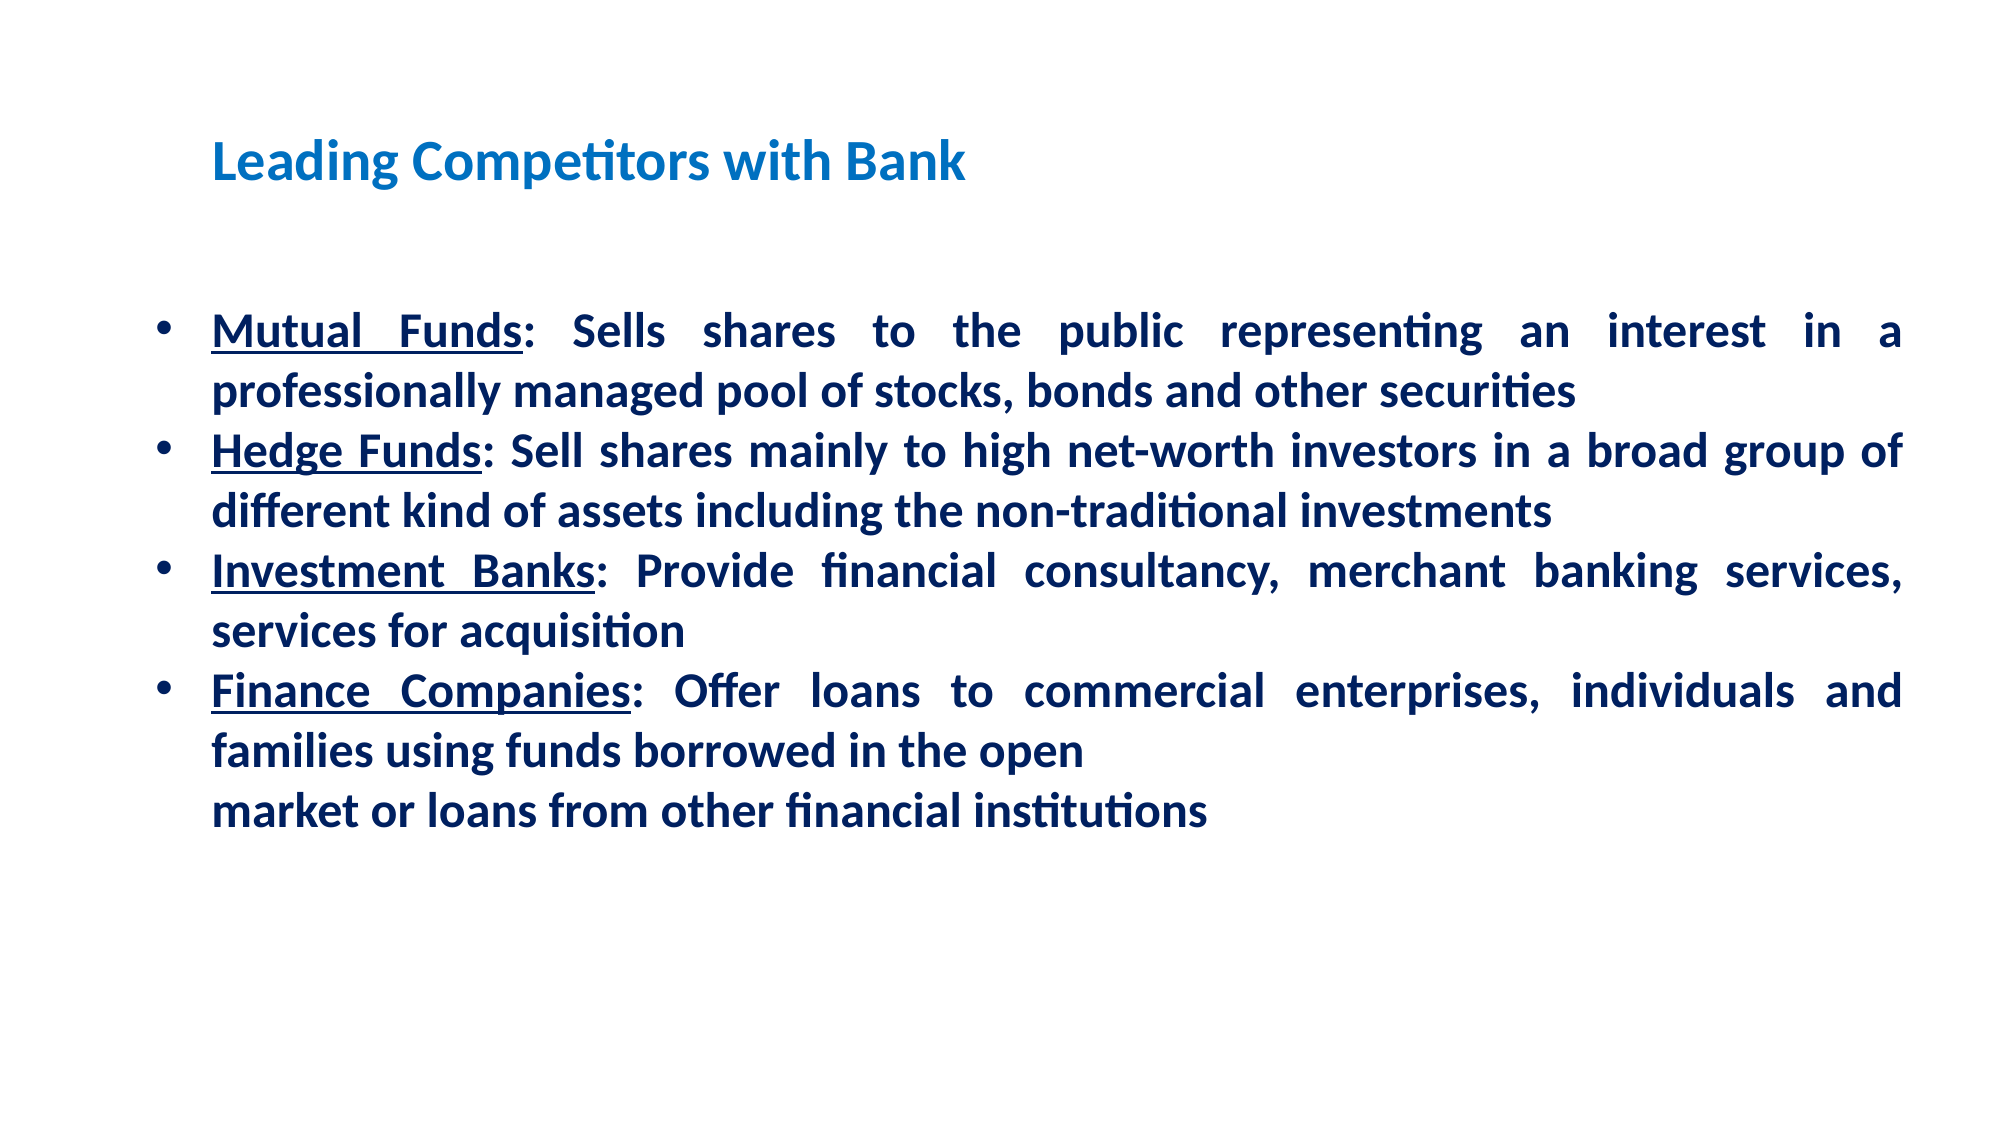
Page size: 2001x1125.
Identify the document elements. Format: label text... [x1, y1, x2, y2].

text_box Mutual Funds: Sells shares to the public representing an interest in a professionally managed pool of stocks, bonds and other securities Hedge Funds: Sell shares mainly to high net-worth investors in a broad group of different kind of assets including the non-traditional investments Investment Banks: Provide financial consultancy, merchant banking services, services for acquisition Finance Companies: Offer loans to commercial enterprises, individuals and families using funds borrowed in the open market or loans from other financial institutions [140, 290, 1920, 845]
text_box Leading Competitors with Bank [197, 114, 1724, 200]
